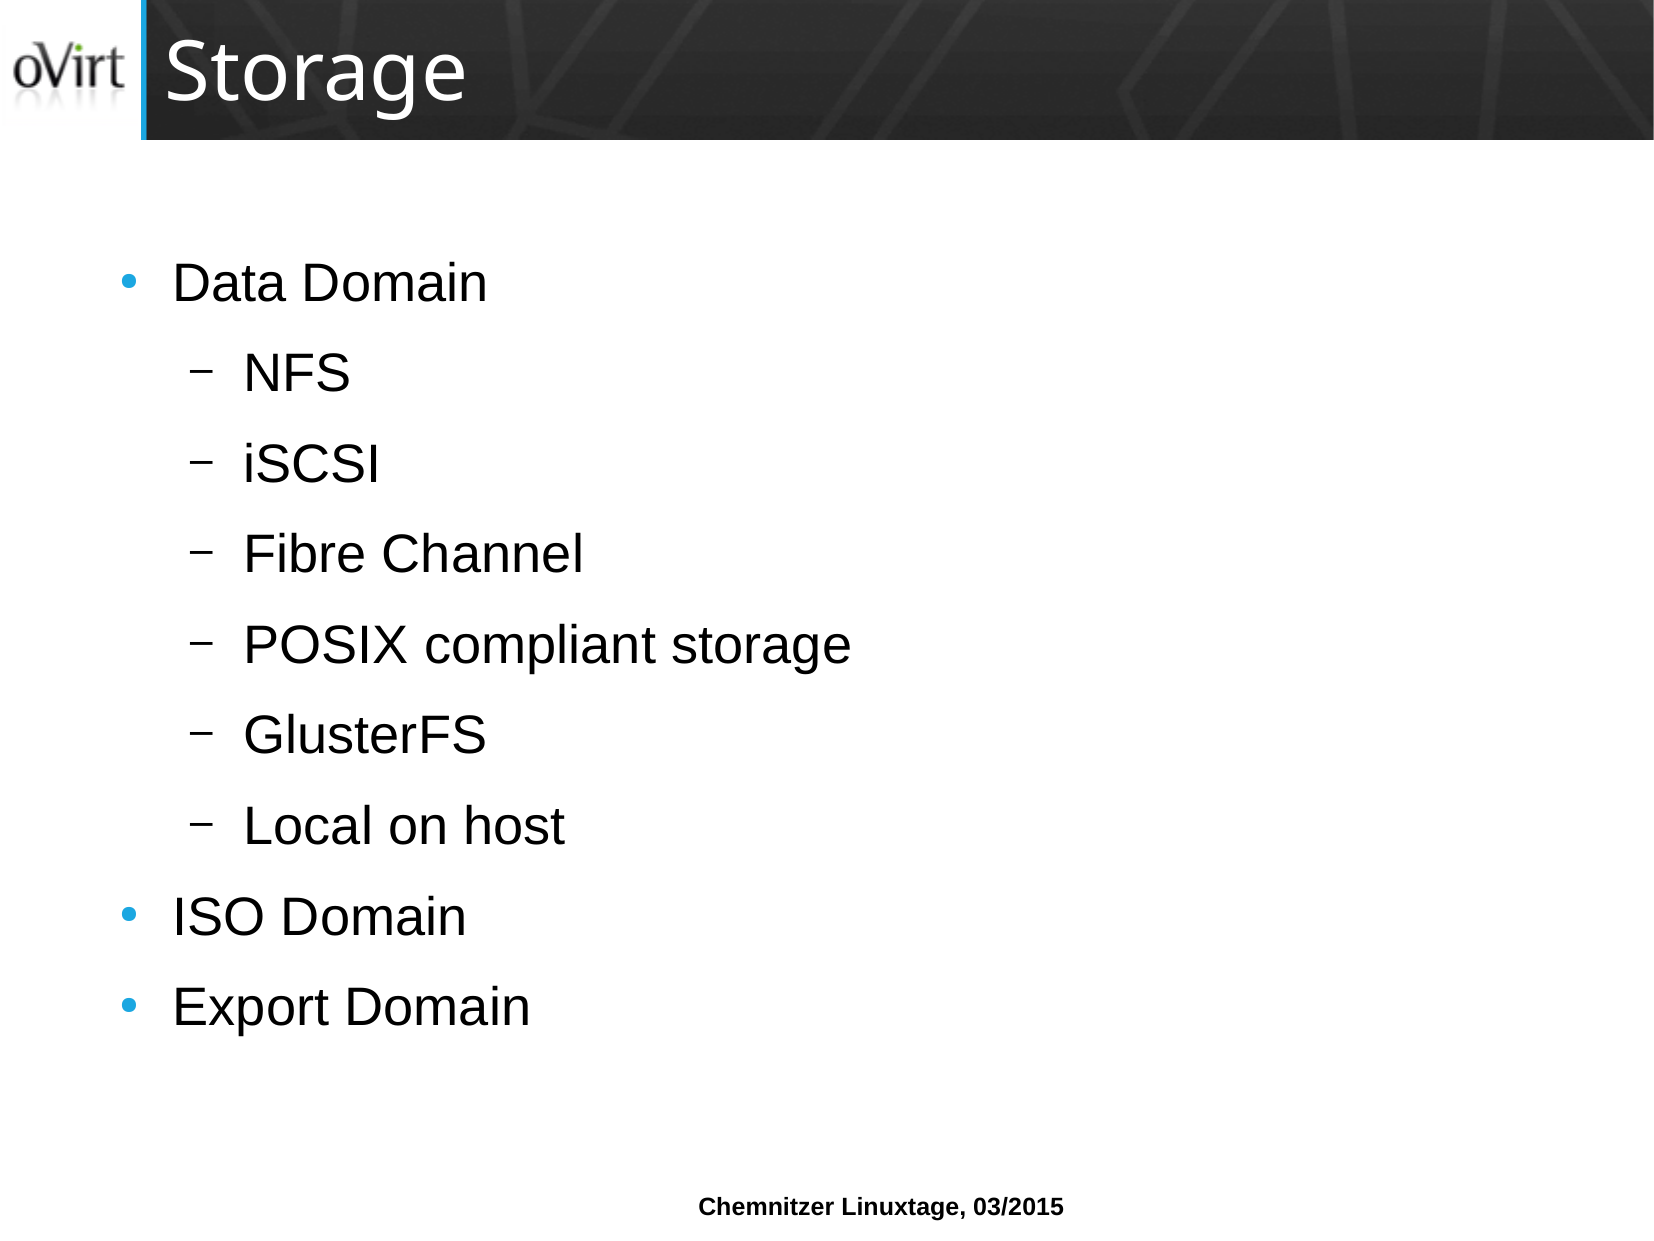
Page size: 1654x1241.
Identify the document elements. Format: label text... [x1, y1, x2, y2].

text_box Data Domain NFS iSCSI Fibre Channel POSIX compliant storage GlusterFS Local on host ISO Domain Export Domain [86, 244, 1576, 1126]
title Storage [164, 18, 1653, 119]
picture [0, 0, 1654, 140]
